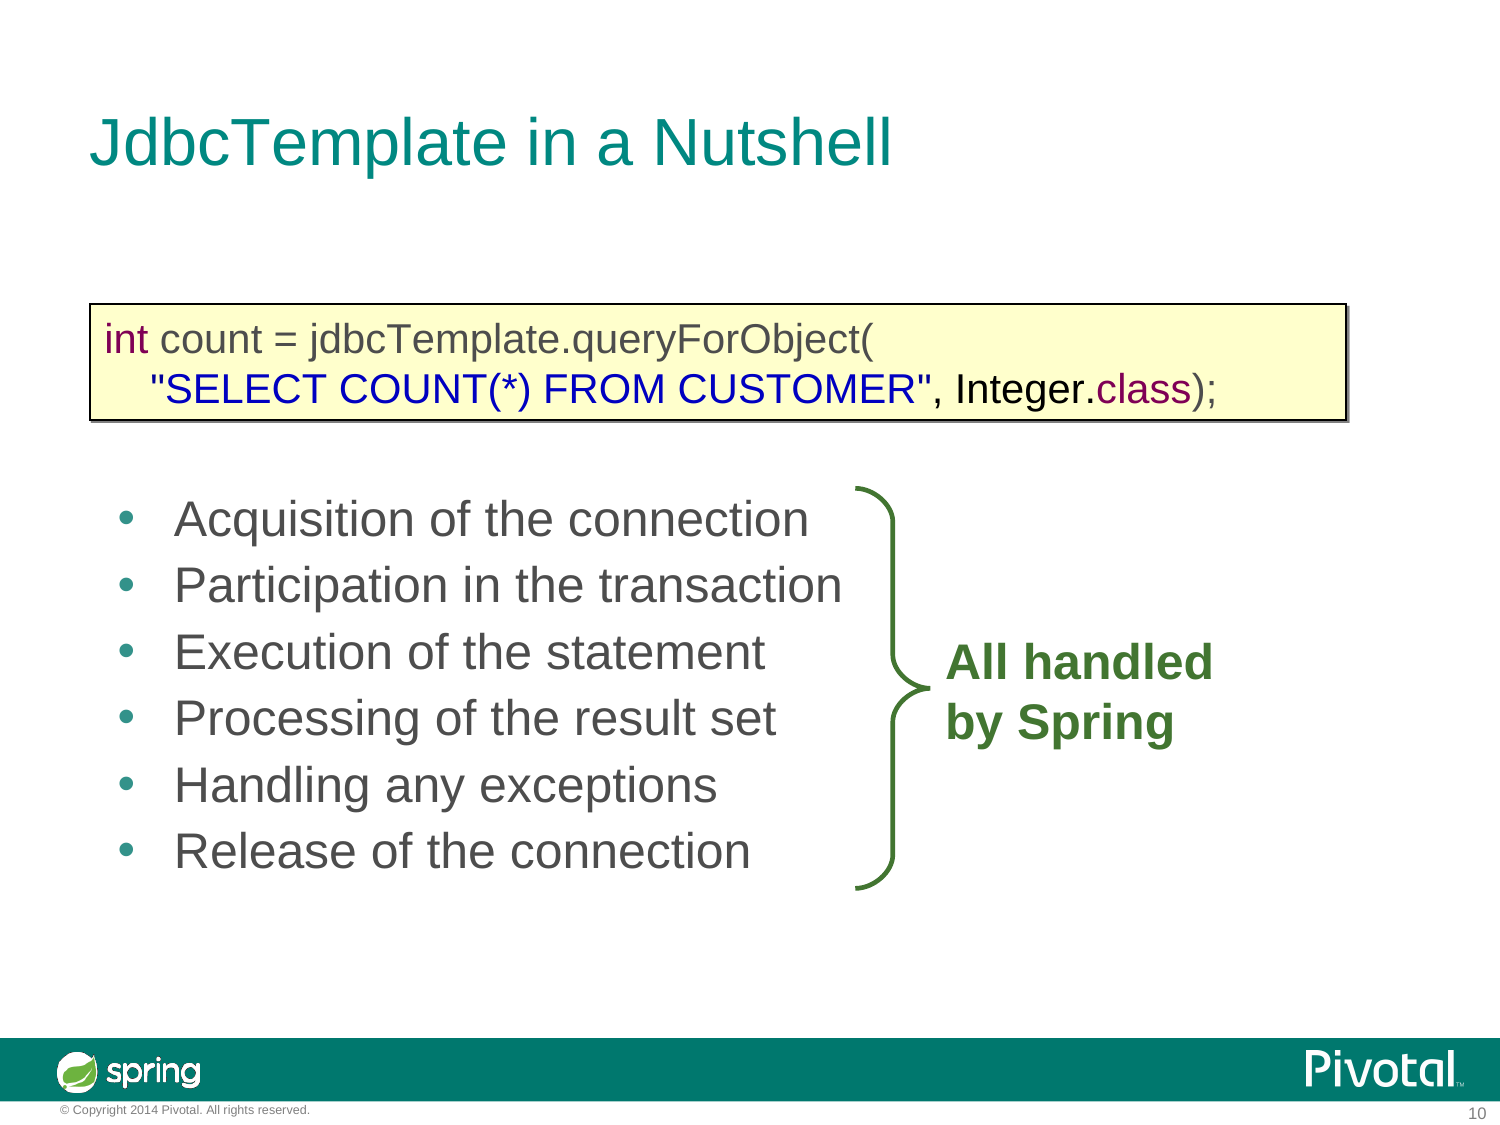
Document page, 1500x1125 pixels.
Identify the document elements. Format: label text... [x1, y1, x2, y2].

picture [1306, 1050, 1464, 1087]
text_box int count = jdbcTemplate.queryForObject( "SELECT COUNT(*) FROM CUSTOMER", Integer.class); [89, 304, 1347, 420]
title JdbcTemplate in a Nutshell [75, 45, 1426, 233]
picture [32, 1041, 210, 1103]
text_box All handled by Spring [930, 621, 1281, 758]
list Acquisition of the connection Participation in the transaction Execution of the statement Processing of the result set Handling any exceptions Release of the connection [102, 280, 1394, 961]
